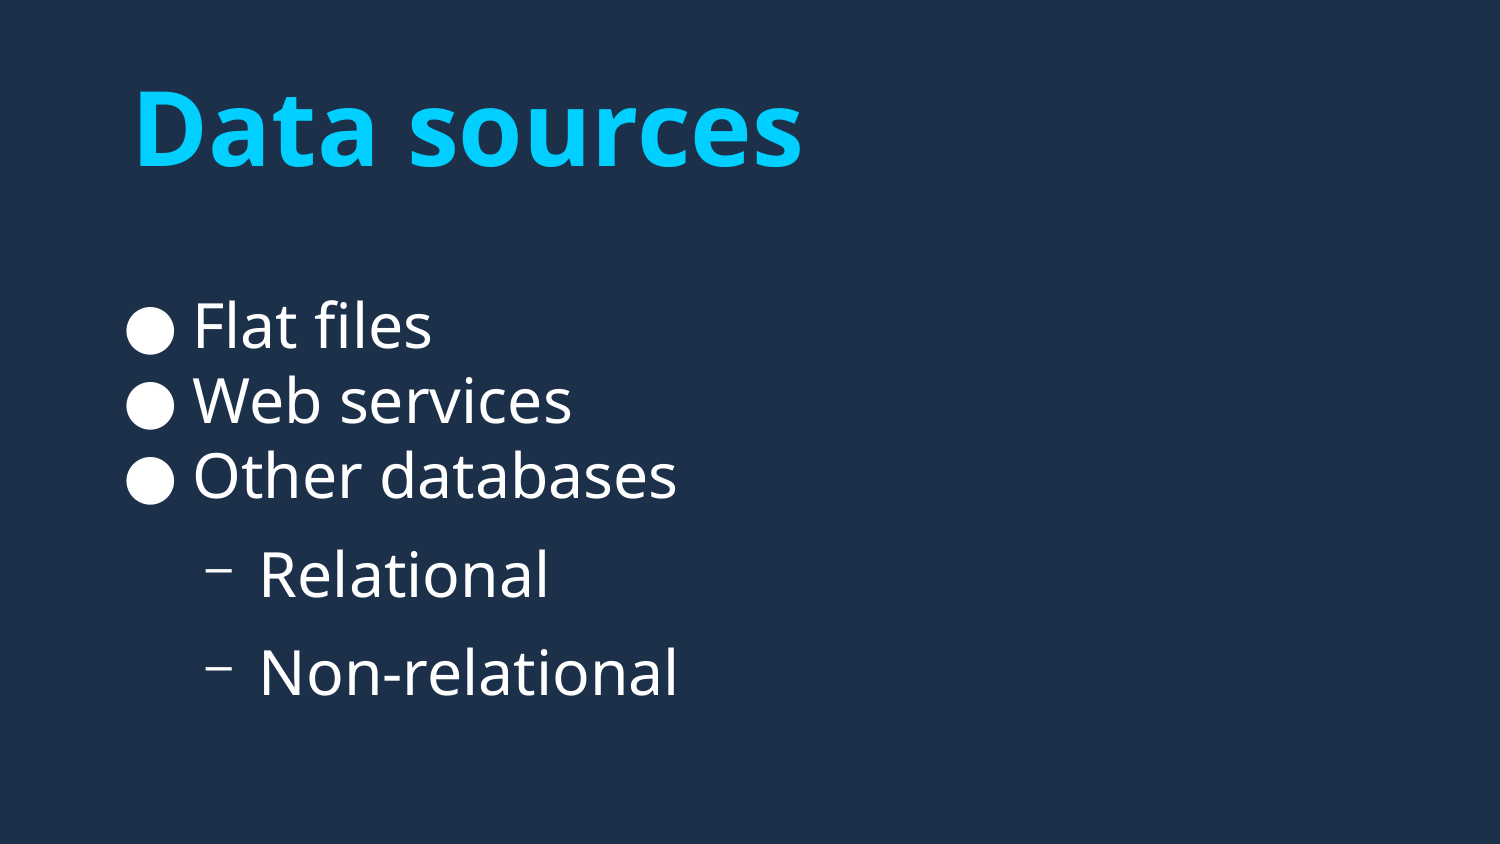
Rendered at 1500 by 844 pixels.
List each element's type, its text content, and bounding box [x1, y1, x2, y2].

list Flat files Web services Other databases Relational Non-relational [102, 271, 1397, 832]
title Data sources [116, 47, 1329, 186]
